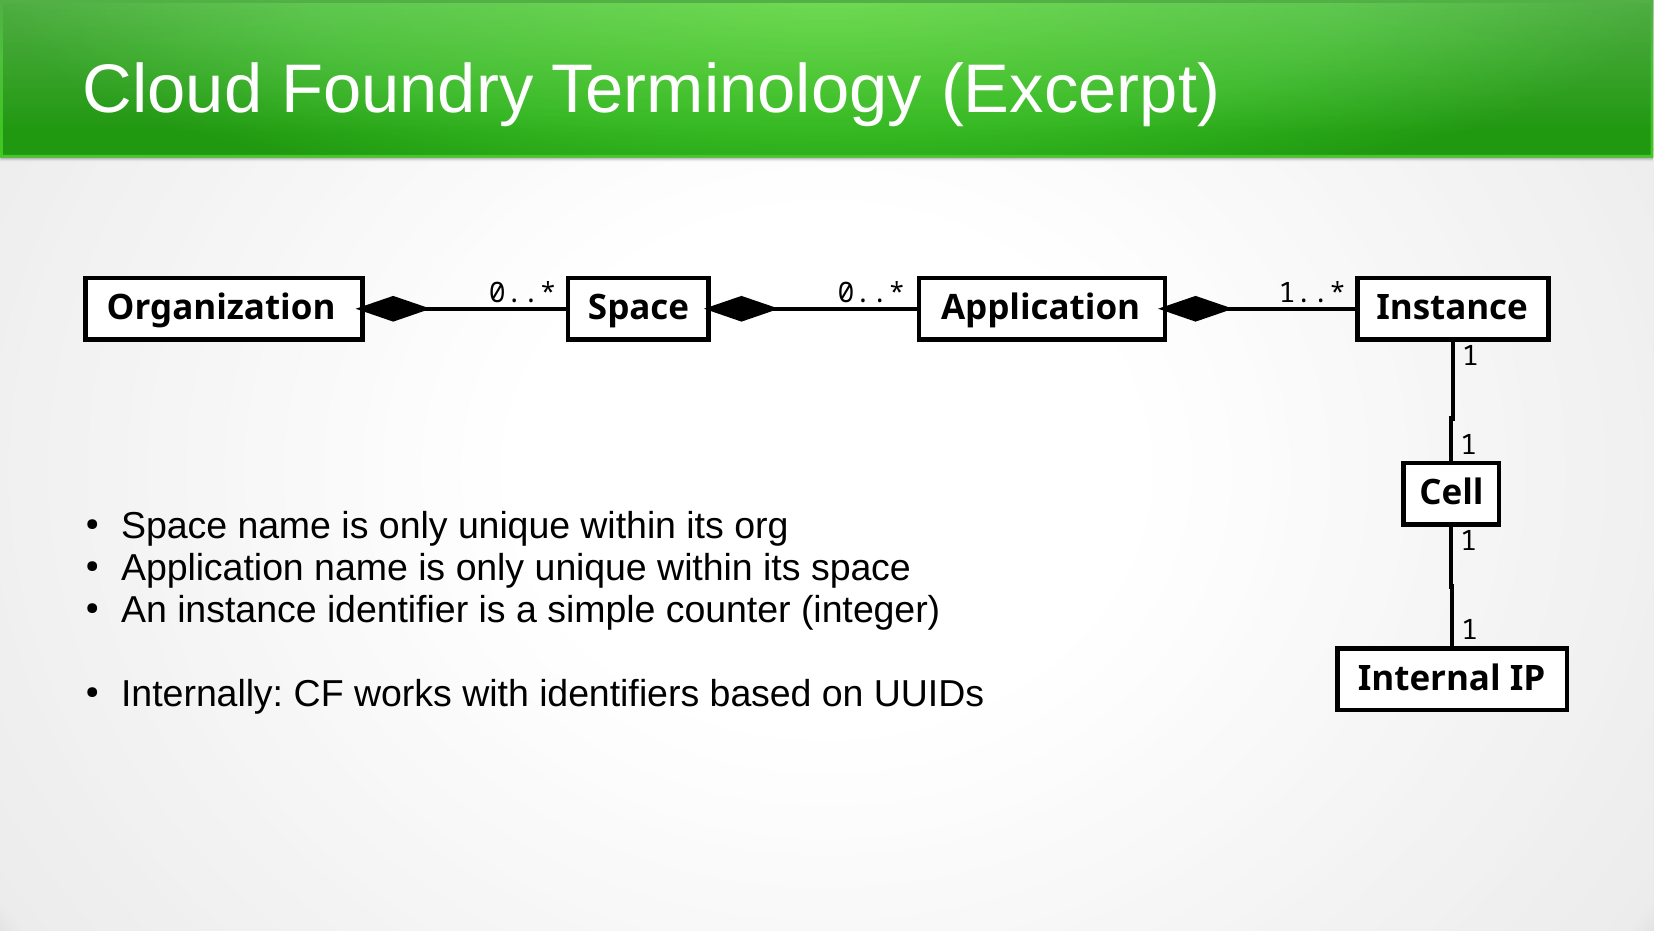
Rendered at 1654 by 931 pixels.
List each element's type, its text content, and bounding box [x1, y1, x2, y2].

title Cloud Foundry Terminology (Excerpt) [82, 35, 1571, 142]
text_box Space name is only unique within its org Application name is only unique within its space An instance identifier is a simple counter (integer) Internally: CF works with identifiers based on UUIDs [70, 497, 1241, 722]
picture [82, 274, 1571, 714]
